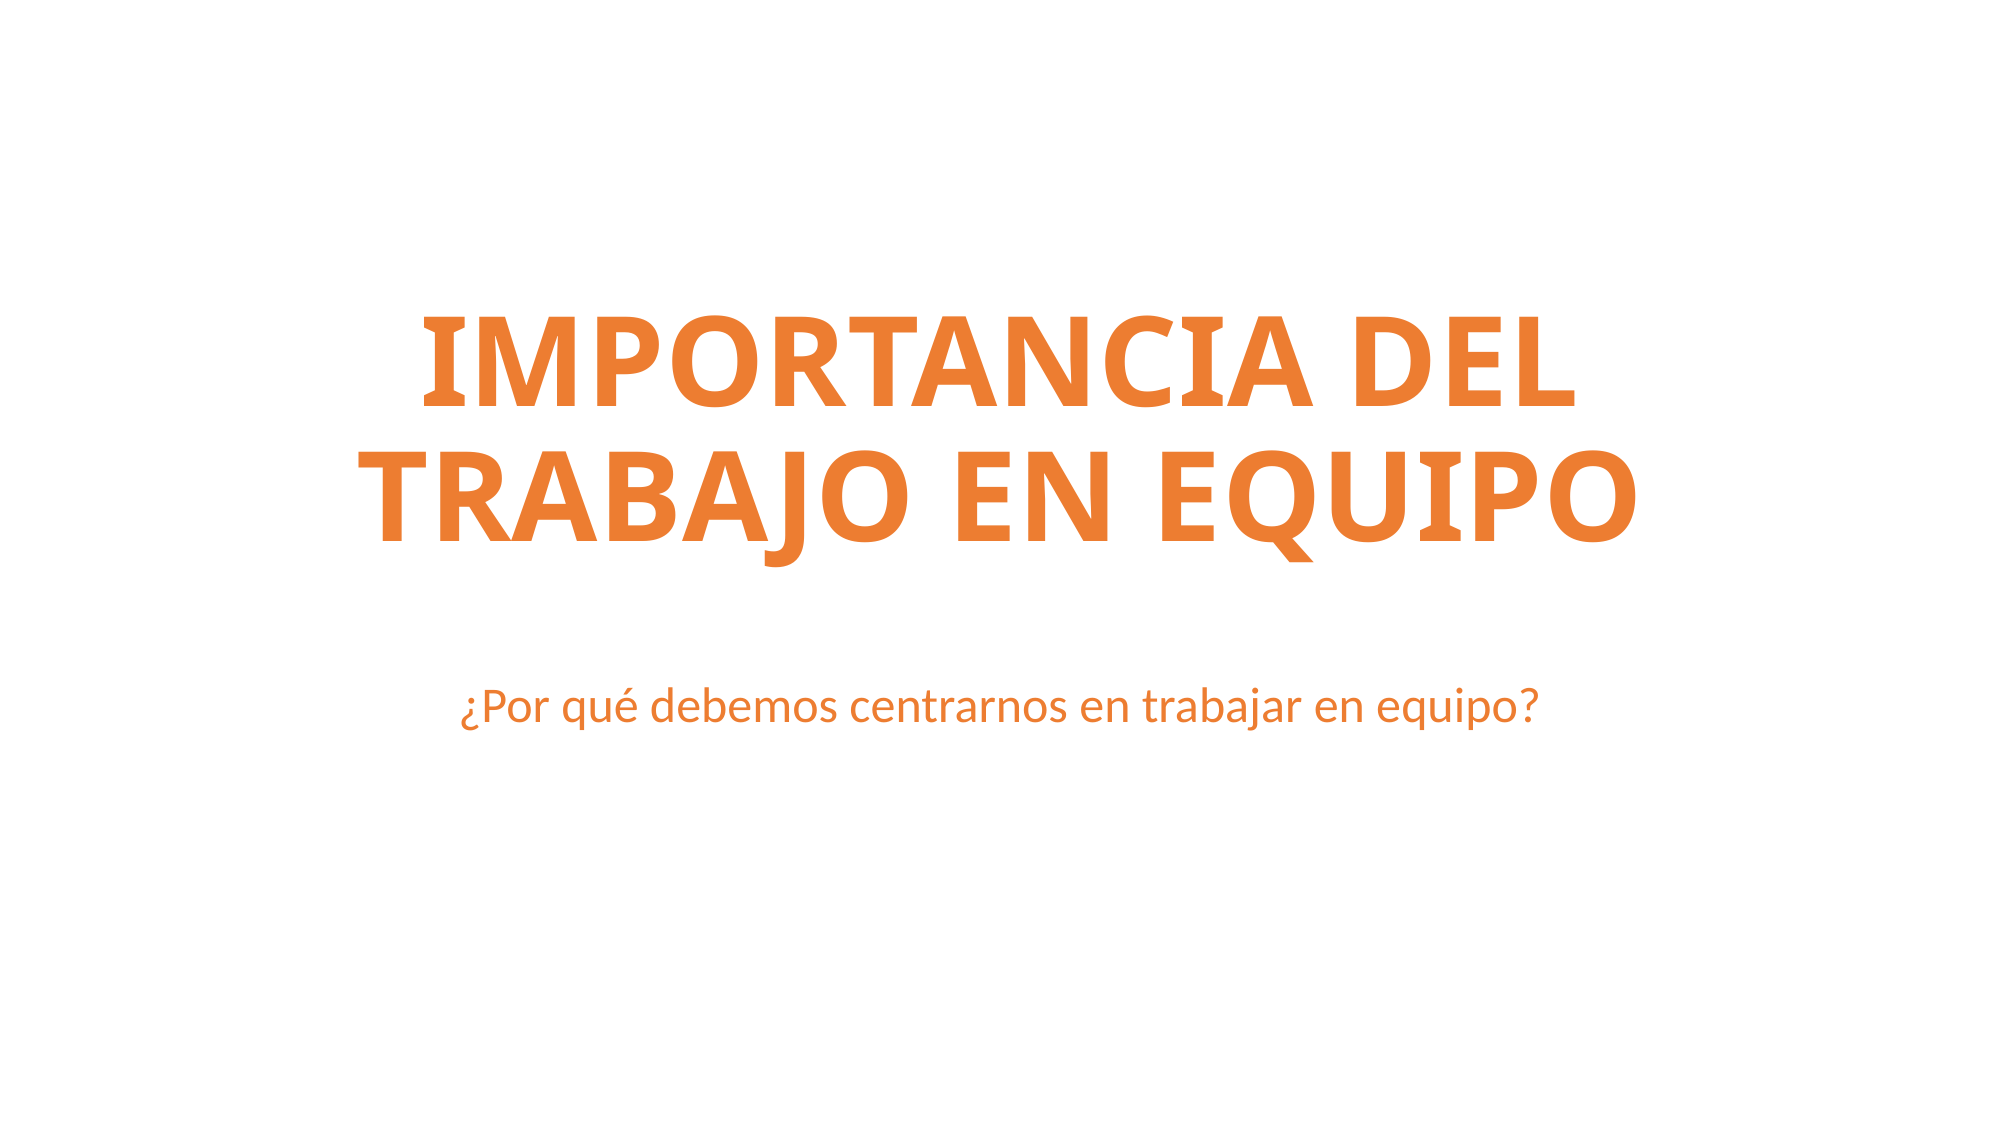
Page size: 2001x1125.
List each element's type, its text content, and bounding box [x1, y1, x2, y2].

subtitle ¿Por qué debemos centrarnos en trabajar en equipo? [249, 590, 1750, 863]
title IMPORTANCIA DEL TRABAJO EN EQUIPO [249, 184, 1750, 576]
